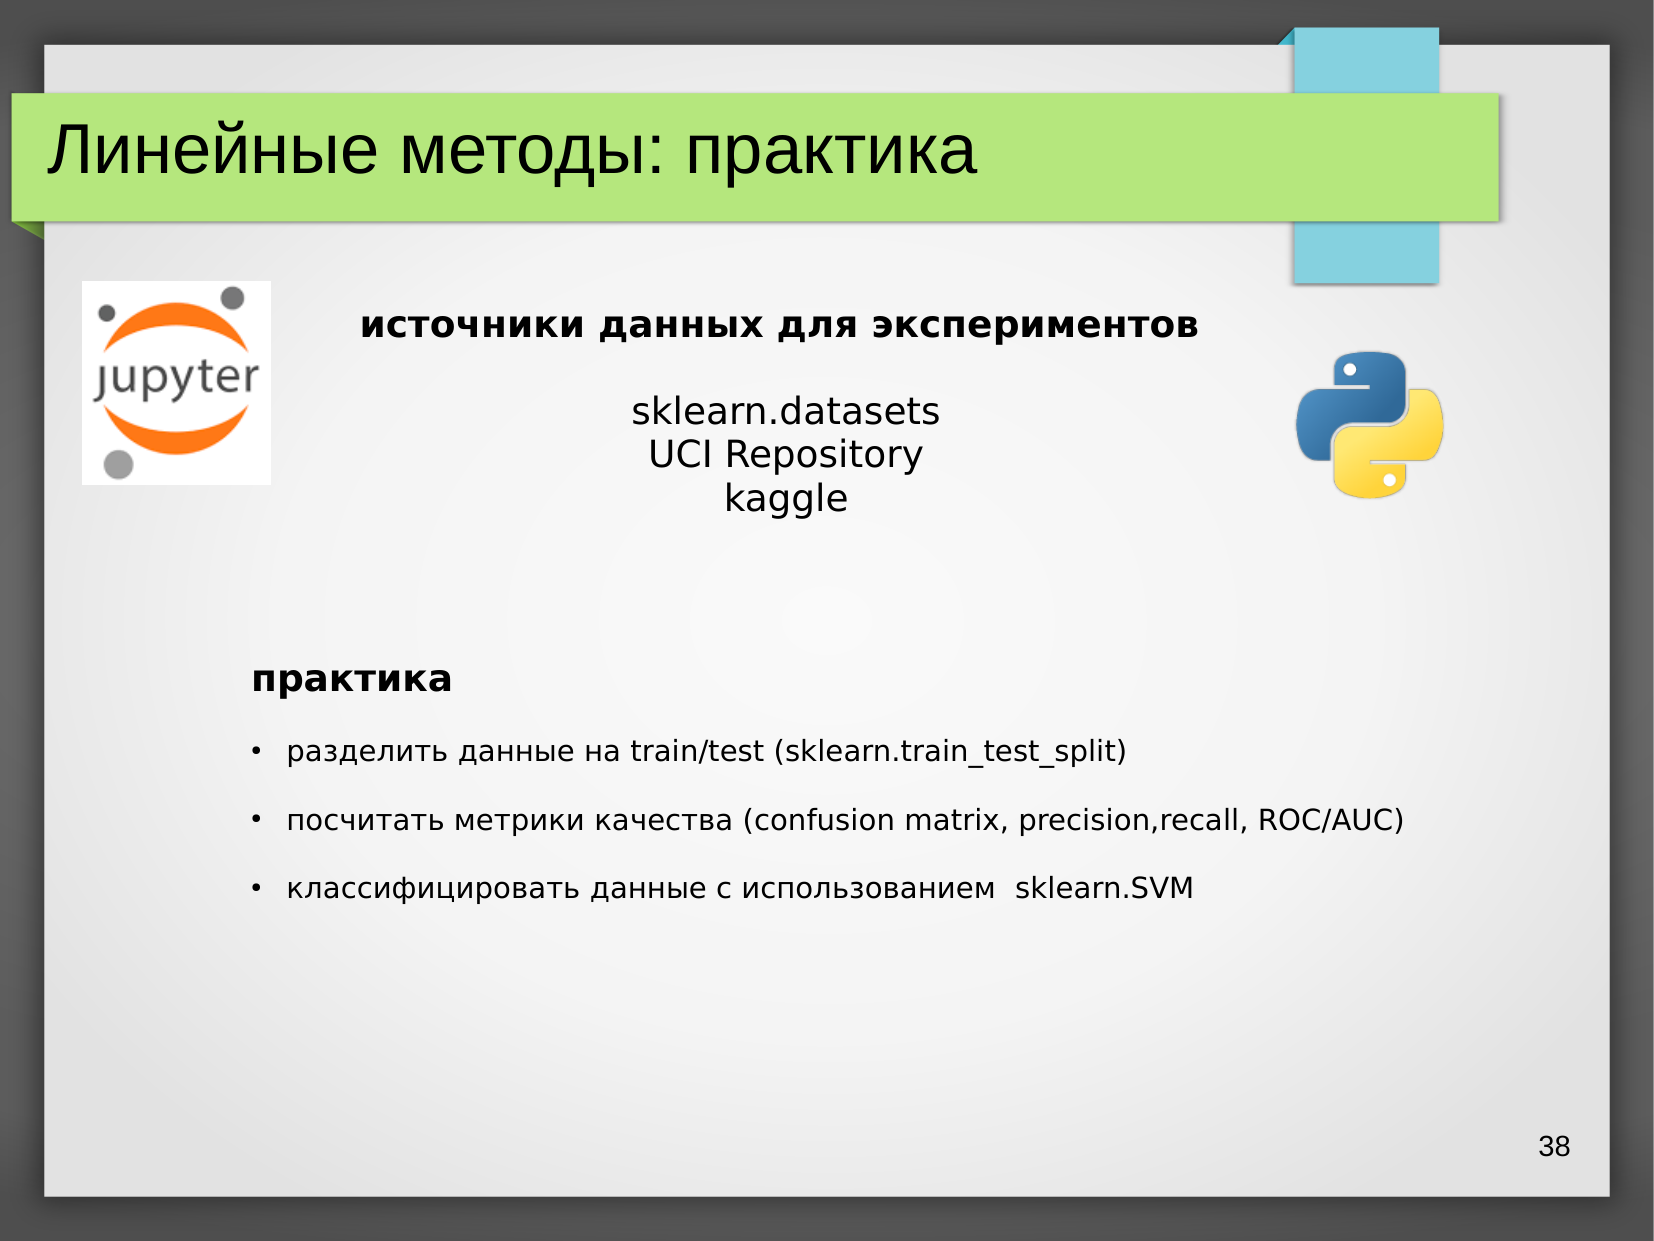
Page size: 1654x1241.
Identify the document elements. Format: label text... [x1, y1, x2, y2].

text_box источники данных для экспериментов sklearn.datasets UCI Repository kaggle [342, 295, 1230, 528]
title Линейные методы: практика [47, 109, 1501, 190]
picture [0, 0, 1654, 1241]
text_box практика разделить данные на train/test (sklearn.train_test_split) посчитать метрики качества (confusion matrix, precision,recall, ROC/AUC) классифицировать данные с использованием sklearn.SVM [236, 649, 1457, 1016]
